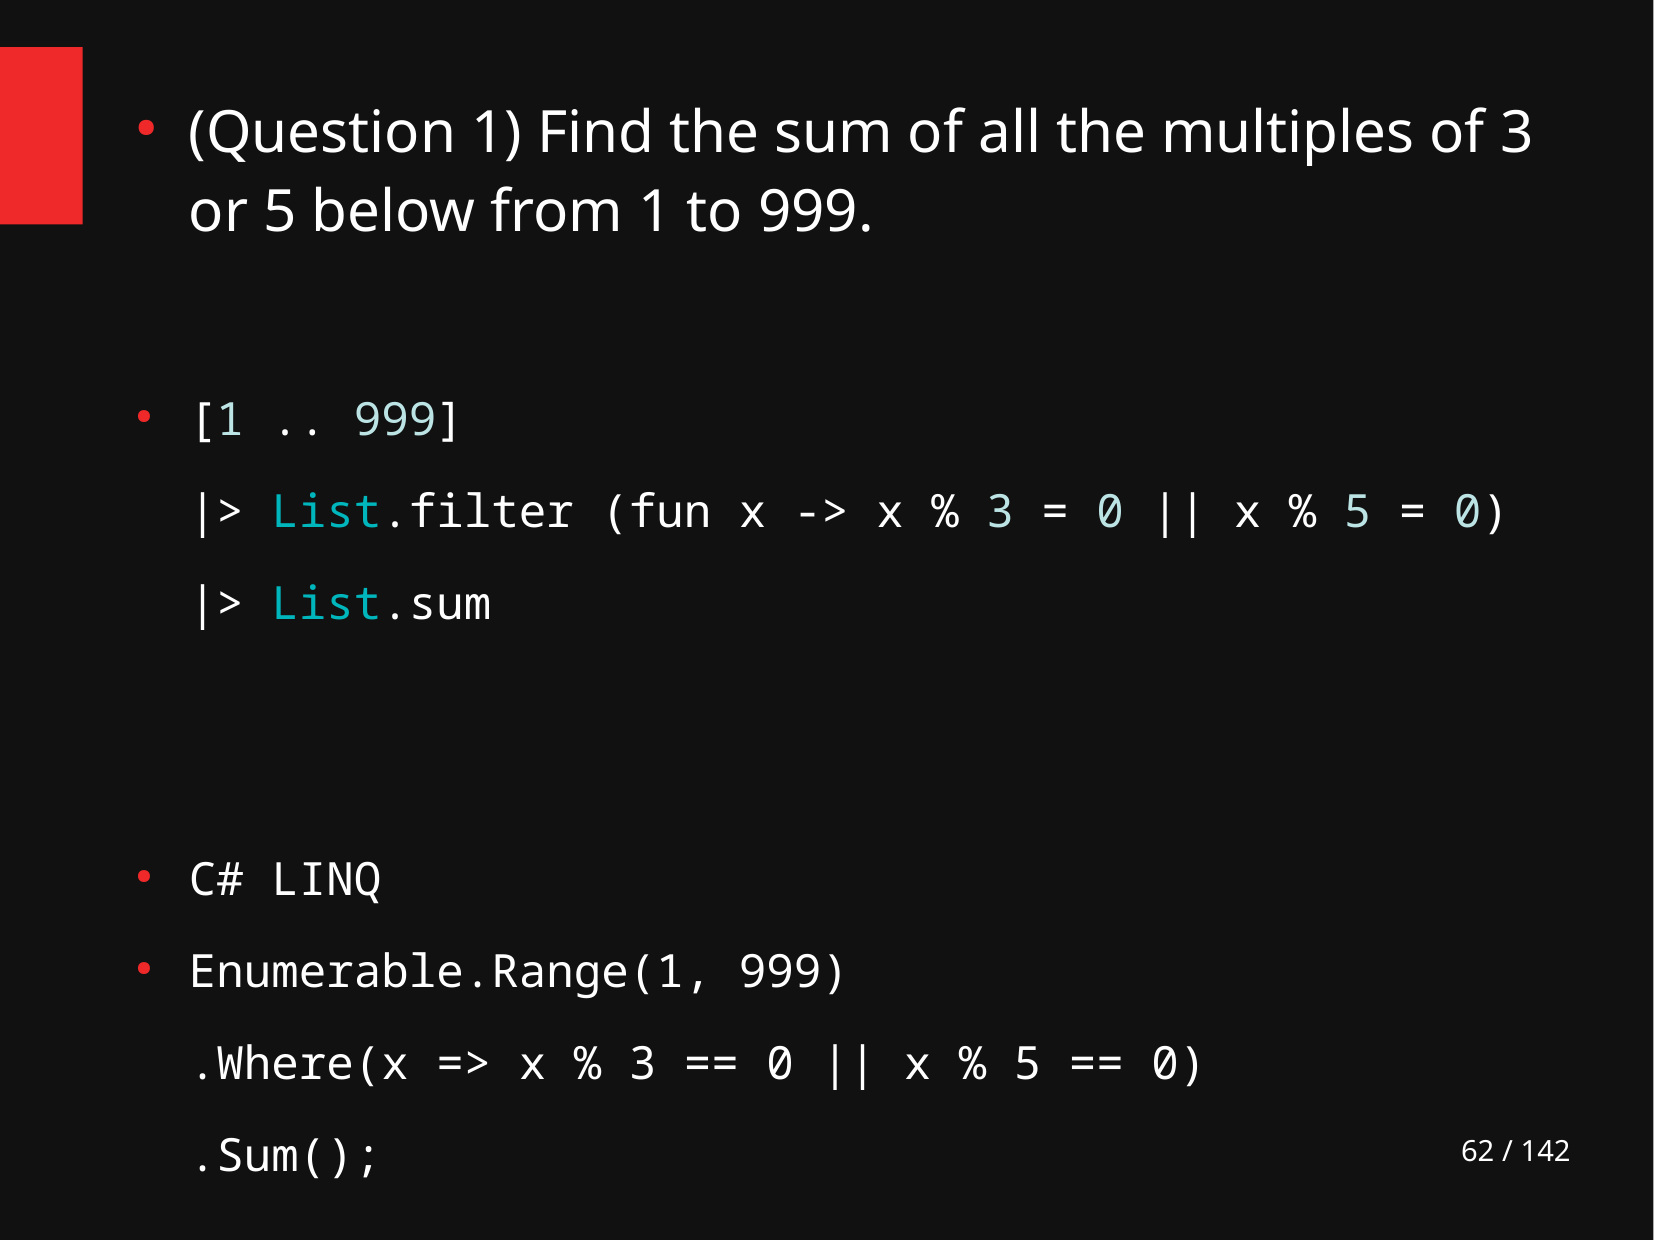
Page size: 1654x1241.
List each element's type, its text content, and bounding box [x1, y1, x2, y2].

list (Question 1) Find the sum of all the multiples of 3 or 5 below from 1 to 999. [1 .. 999] |> List.filter (fun x -> x % 3 = 0 || x % 5 = 0) |> List.sum C# LINQ Enumerable.Range(1, 999) .Where(x => x % 3 == 0 || x % 5 == 0) .Sum(); [118, 90, 1536, 1074]
